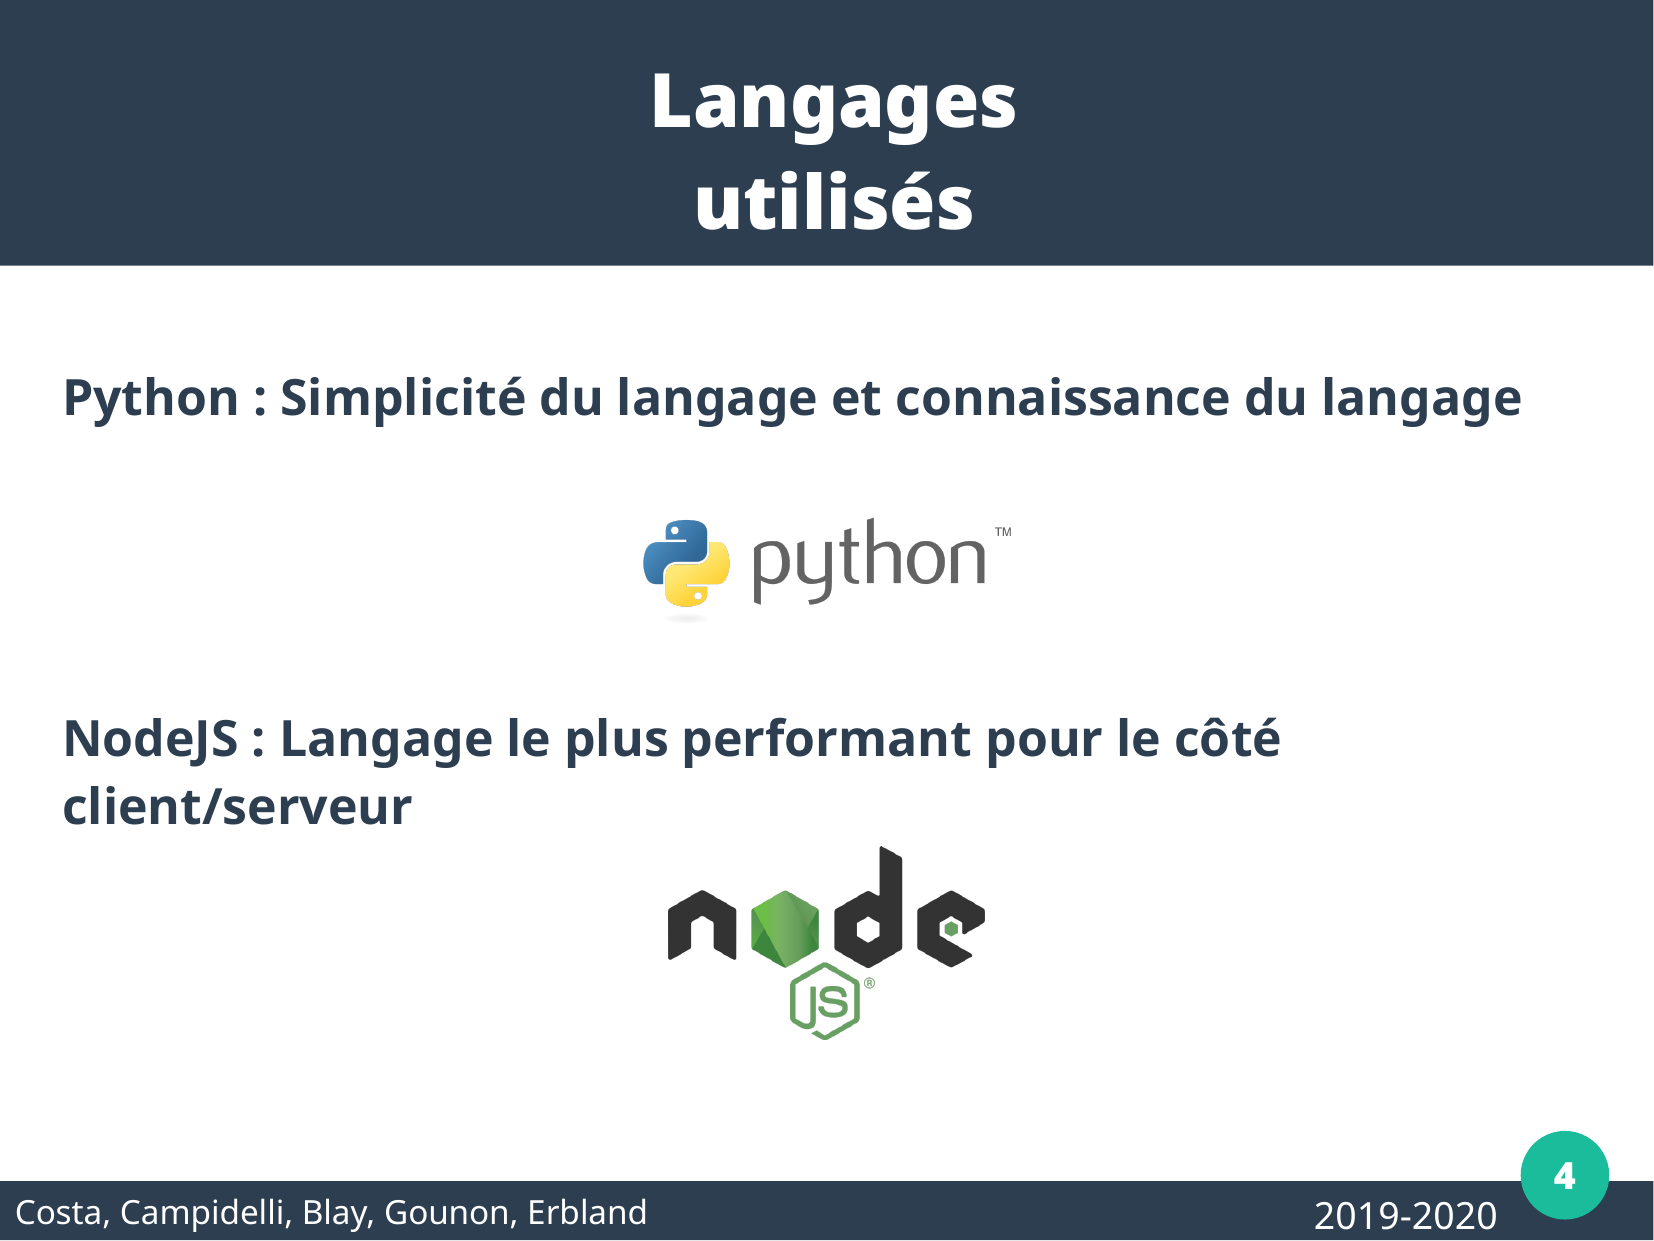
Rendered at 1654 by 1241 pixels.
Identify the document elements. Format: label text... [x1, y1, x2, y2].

text_box Costa, Campidelli, Blay, Gounon, Erbland [1536, 1181, 1654, 1241]
picture [639, 515, 1015, 626]
picture [668, 846, 985, 1040]
text_box 2019-2020 [1299, 1181, 1536, 1241]
text_box Costa, Campidelli, Blay, Gounon, Erbland [0, 1181, 1299, 1241]
text_box Python : Simplicité du langage et connaissance du langage NodeJS : Langage le plus performant pour le côté client/serveur [47, 354, 1630, 835]
title Langages utilisés [649, 47, 1063, 205]
